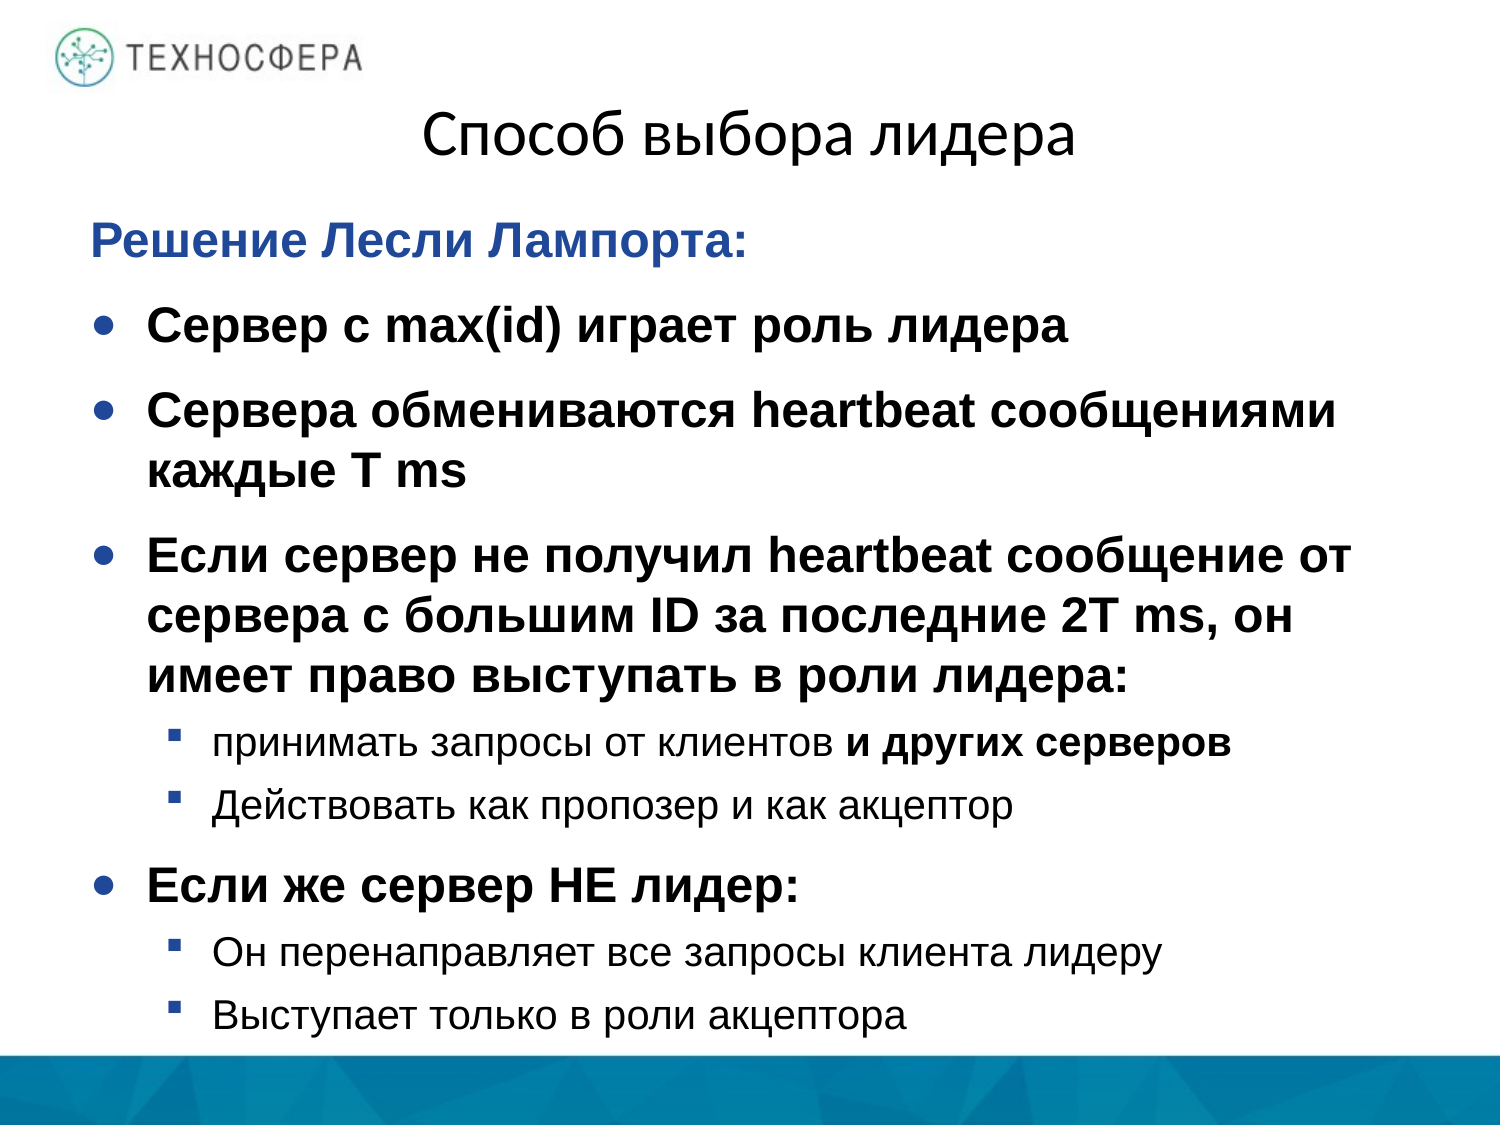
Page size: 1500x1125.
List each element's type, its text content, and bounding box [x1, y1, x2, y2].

title Способ выбора лидера [75, 45, 1426, 233]
list Решение Лесли Лампорта: Сервер с max(id) играет роль лидера Сервера обмениваются heartbeat сообщениями каждые T ms Если сервер не получил heartbeat сообщение от сервера с большим ID за последние 2T ms, он имеет право выступать в роли лидера: принимать запросы от клиентов и других серверов Действовать как пропозер и как акцептор Если же сервер НЕ лидер: Он перенаправляет все запросы клиента лидеру Выступает только в роли акцептора [75, 233, 1425, 1005]
picture [0, 0, 1500, 1057]
